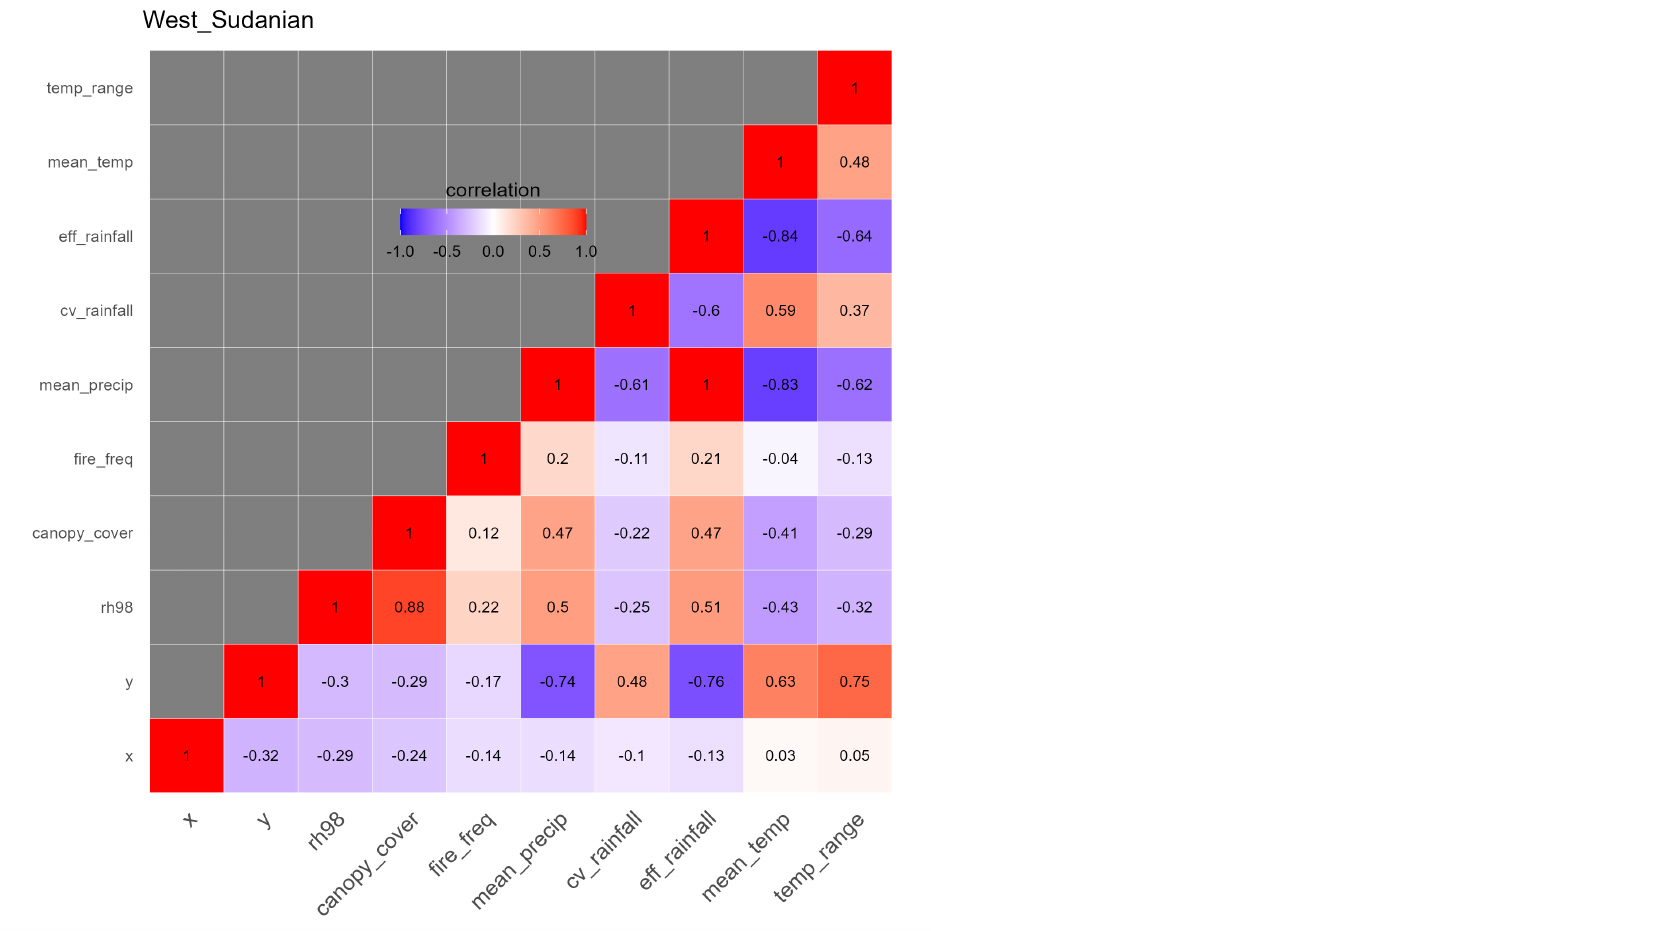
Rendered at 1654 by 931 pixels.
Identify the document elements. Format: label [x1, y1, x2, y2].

picture [0, 0, 931, 931]
